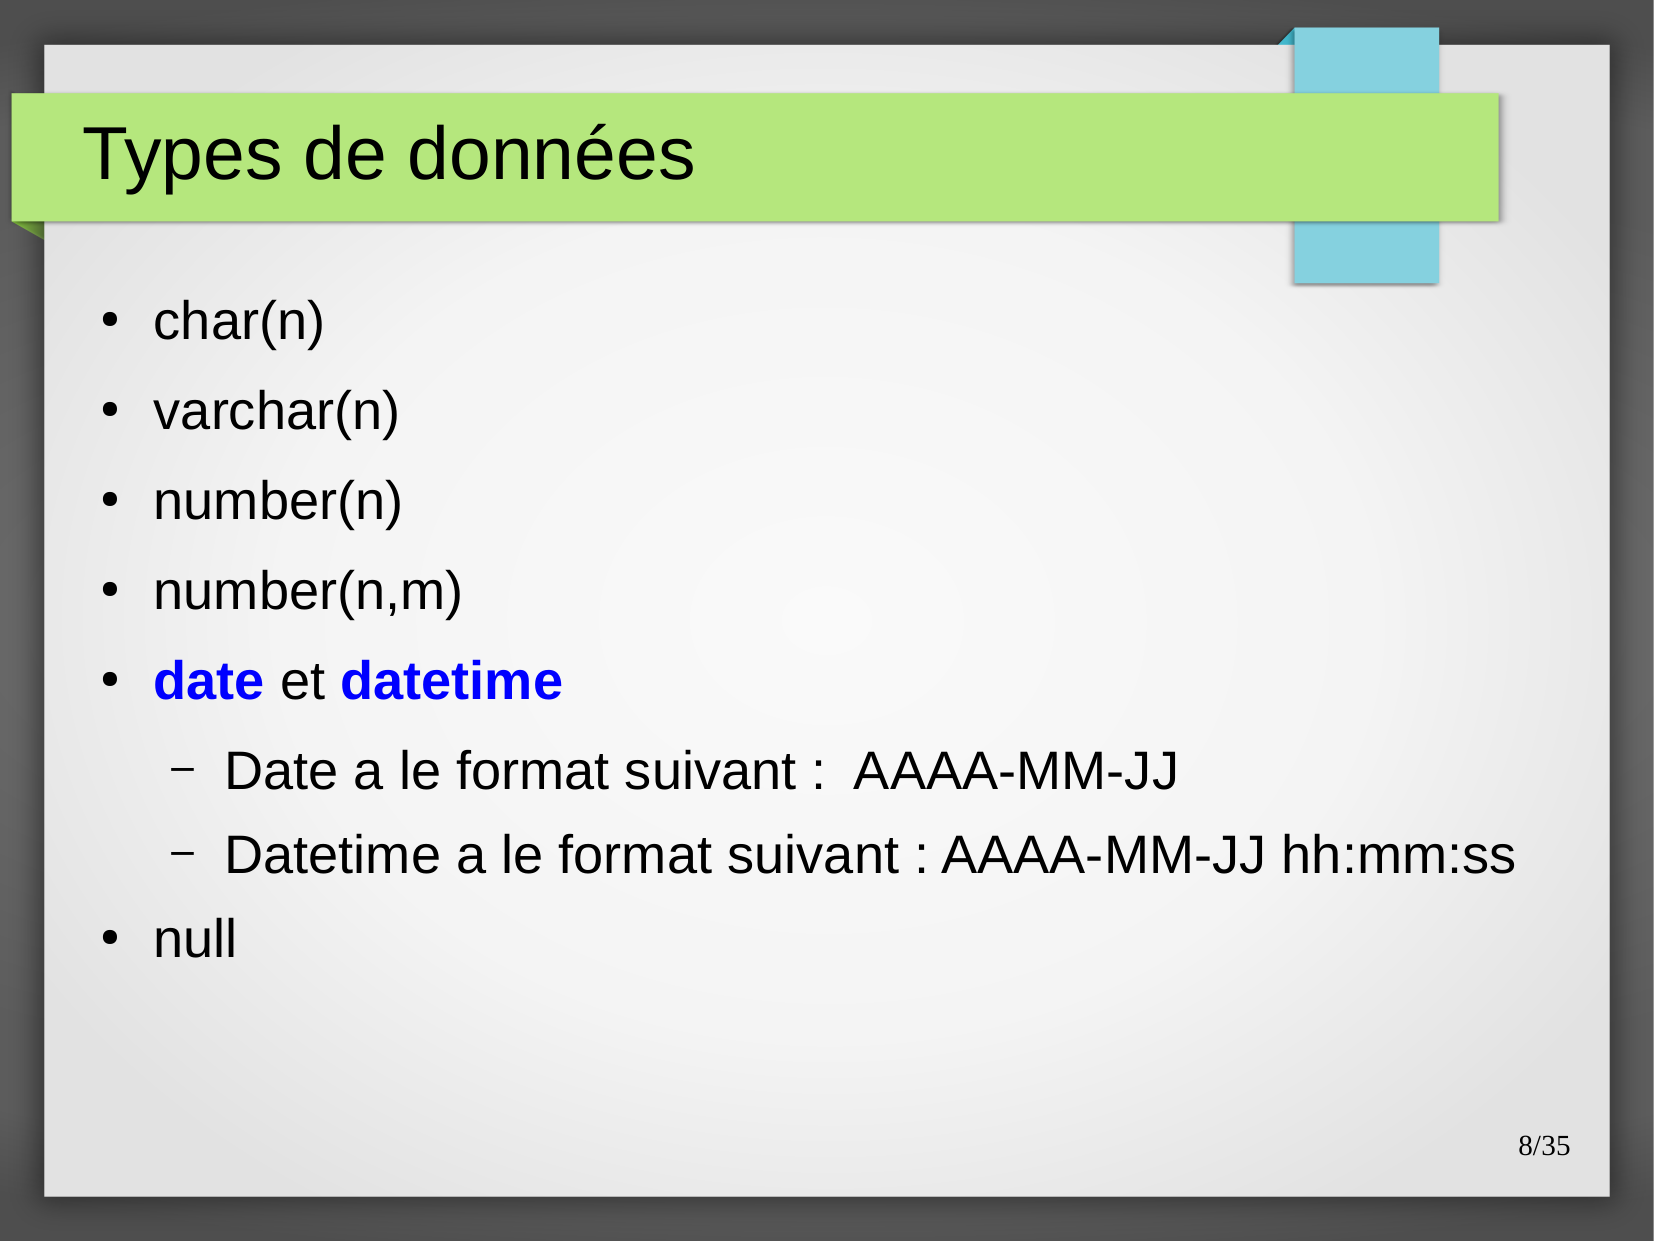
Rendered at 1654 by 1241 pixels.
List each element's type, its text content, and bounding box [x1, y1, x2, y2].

picture [0, 0, 1654, 1241]
list char(n) varchar(n) number(n) number(n,m) date et datetime Date a le format suivant : AAAA-MM-JJ Datetime a le format suivant : AAAA-MM-JJ hh:mm:ss null [82, 290, 1571, 1109]
title Types de données [82, 94, 1264, 213]
